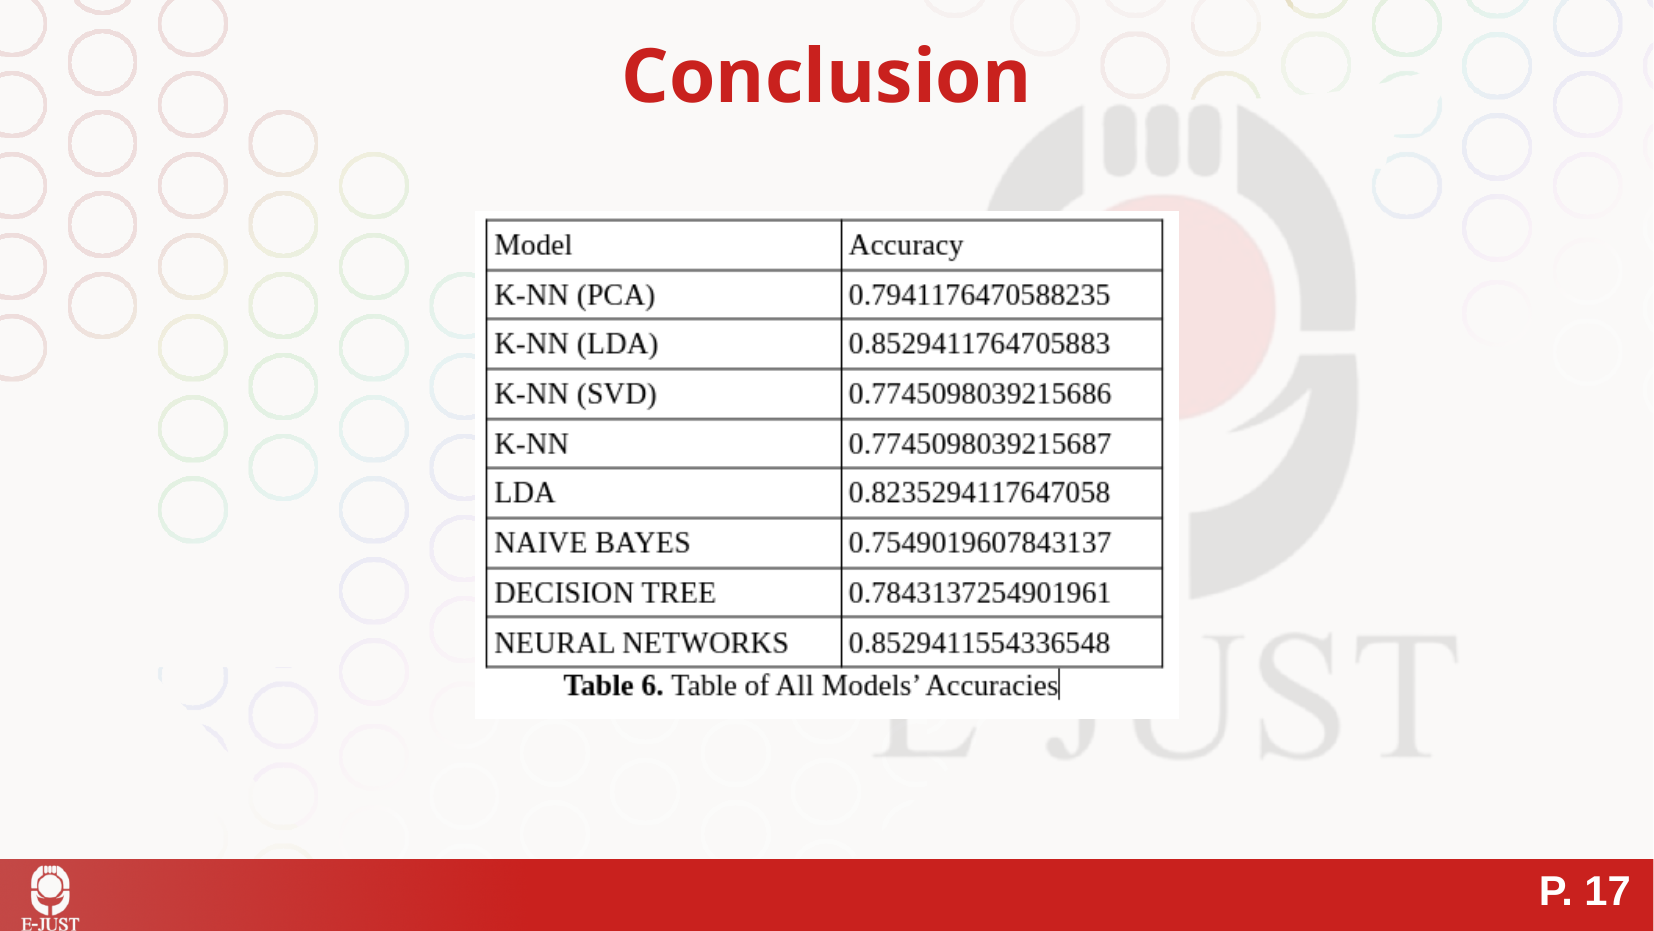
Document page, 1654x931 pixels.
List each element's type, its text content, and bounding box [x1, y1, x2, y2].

text_box P. <number> [1368, 860, 1646, 922]
picture [0, 0, 1654, 931]
text_box Conclusion [32, 14, 1622, 139]
